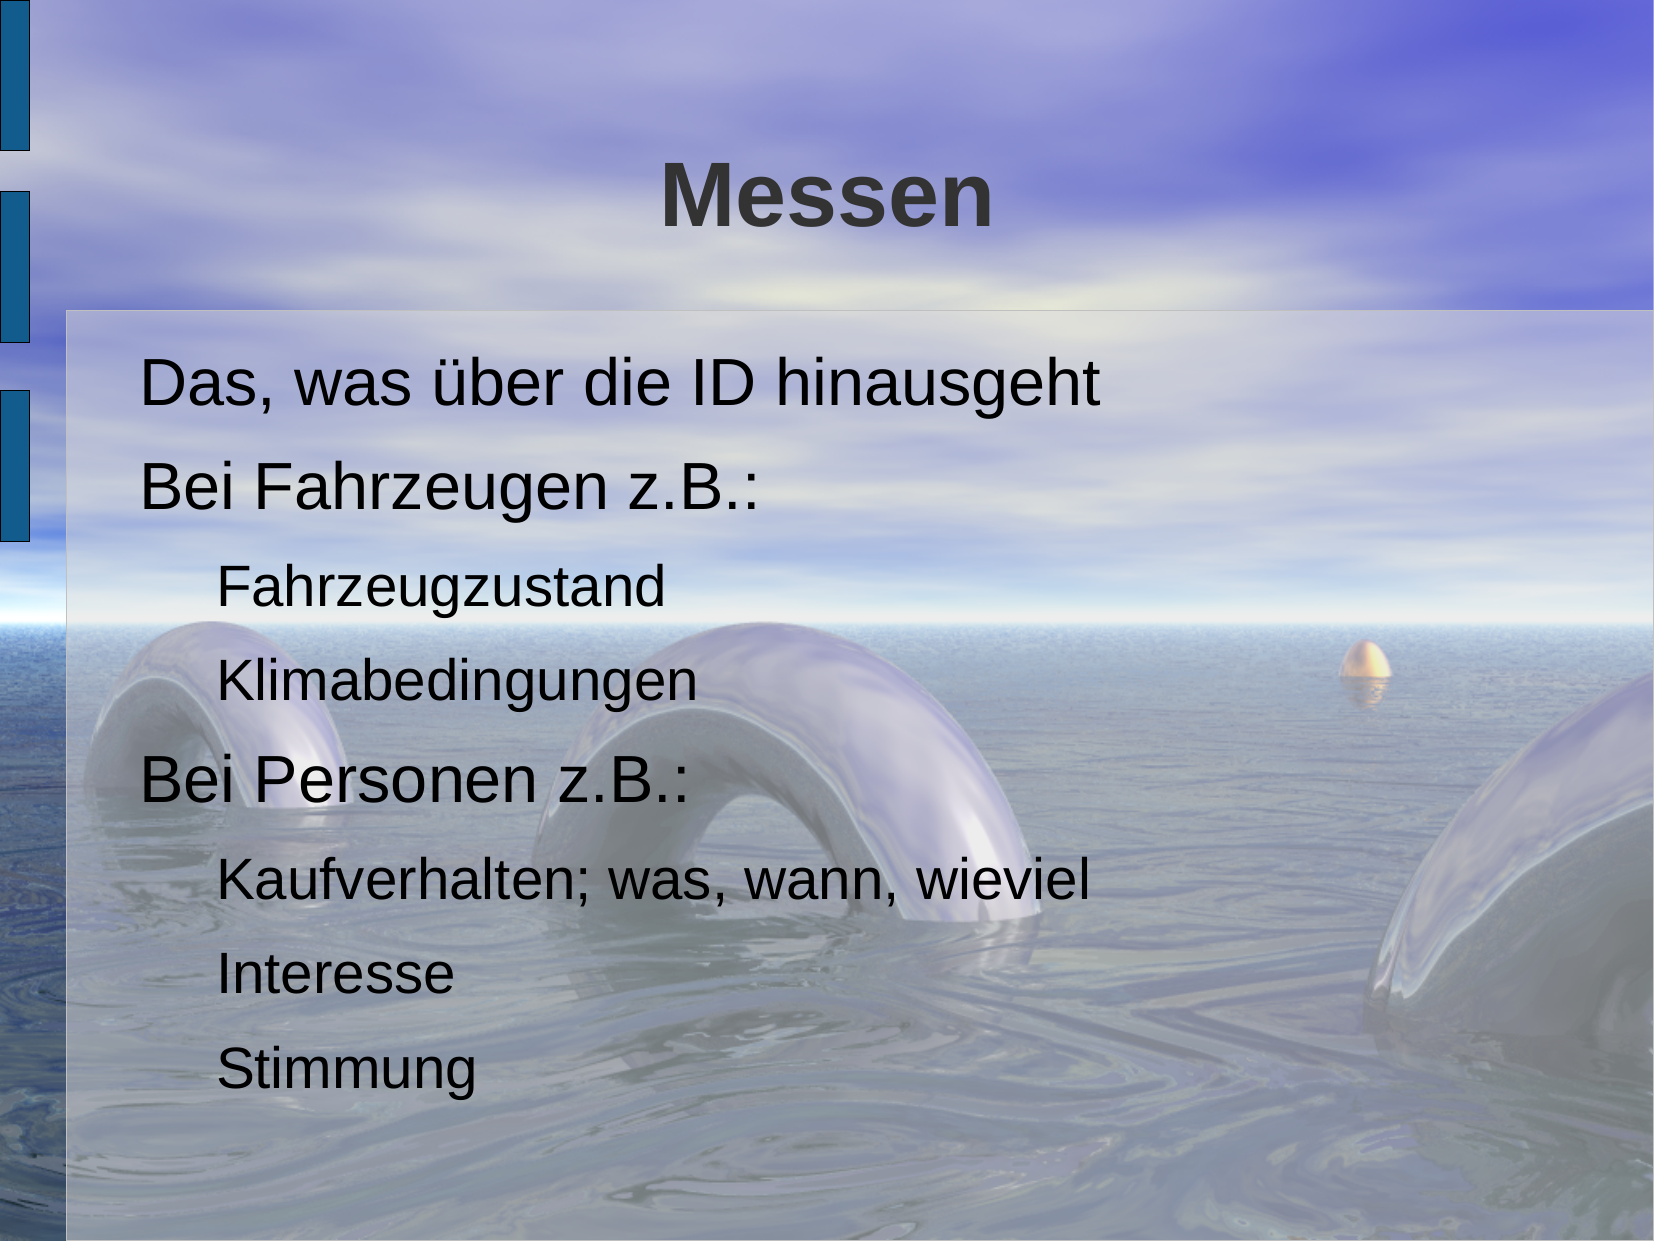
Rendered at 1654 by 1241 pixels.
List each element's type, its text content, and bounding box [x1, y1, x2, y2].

title Messen [121, 91, 1534, 299]
picture [0, 0, 1654, 1241]
list Das, was über die ID hinausgeht Bei Fahrzeugen z.B.: Fahrzeugzustand Klimabedingungen Bei Personen z.B.: Kaufverhalten; was, wann, wieviel Interesse Stimmung [121, 344, 1534, 1127]
